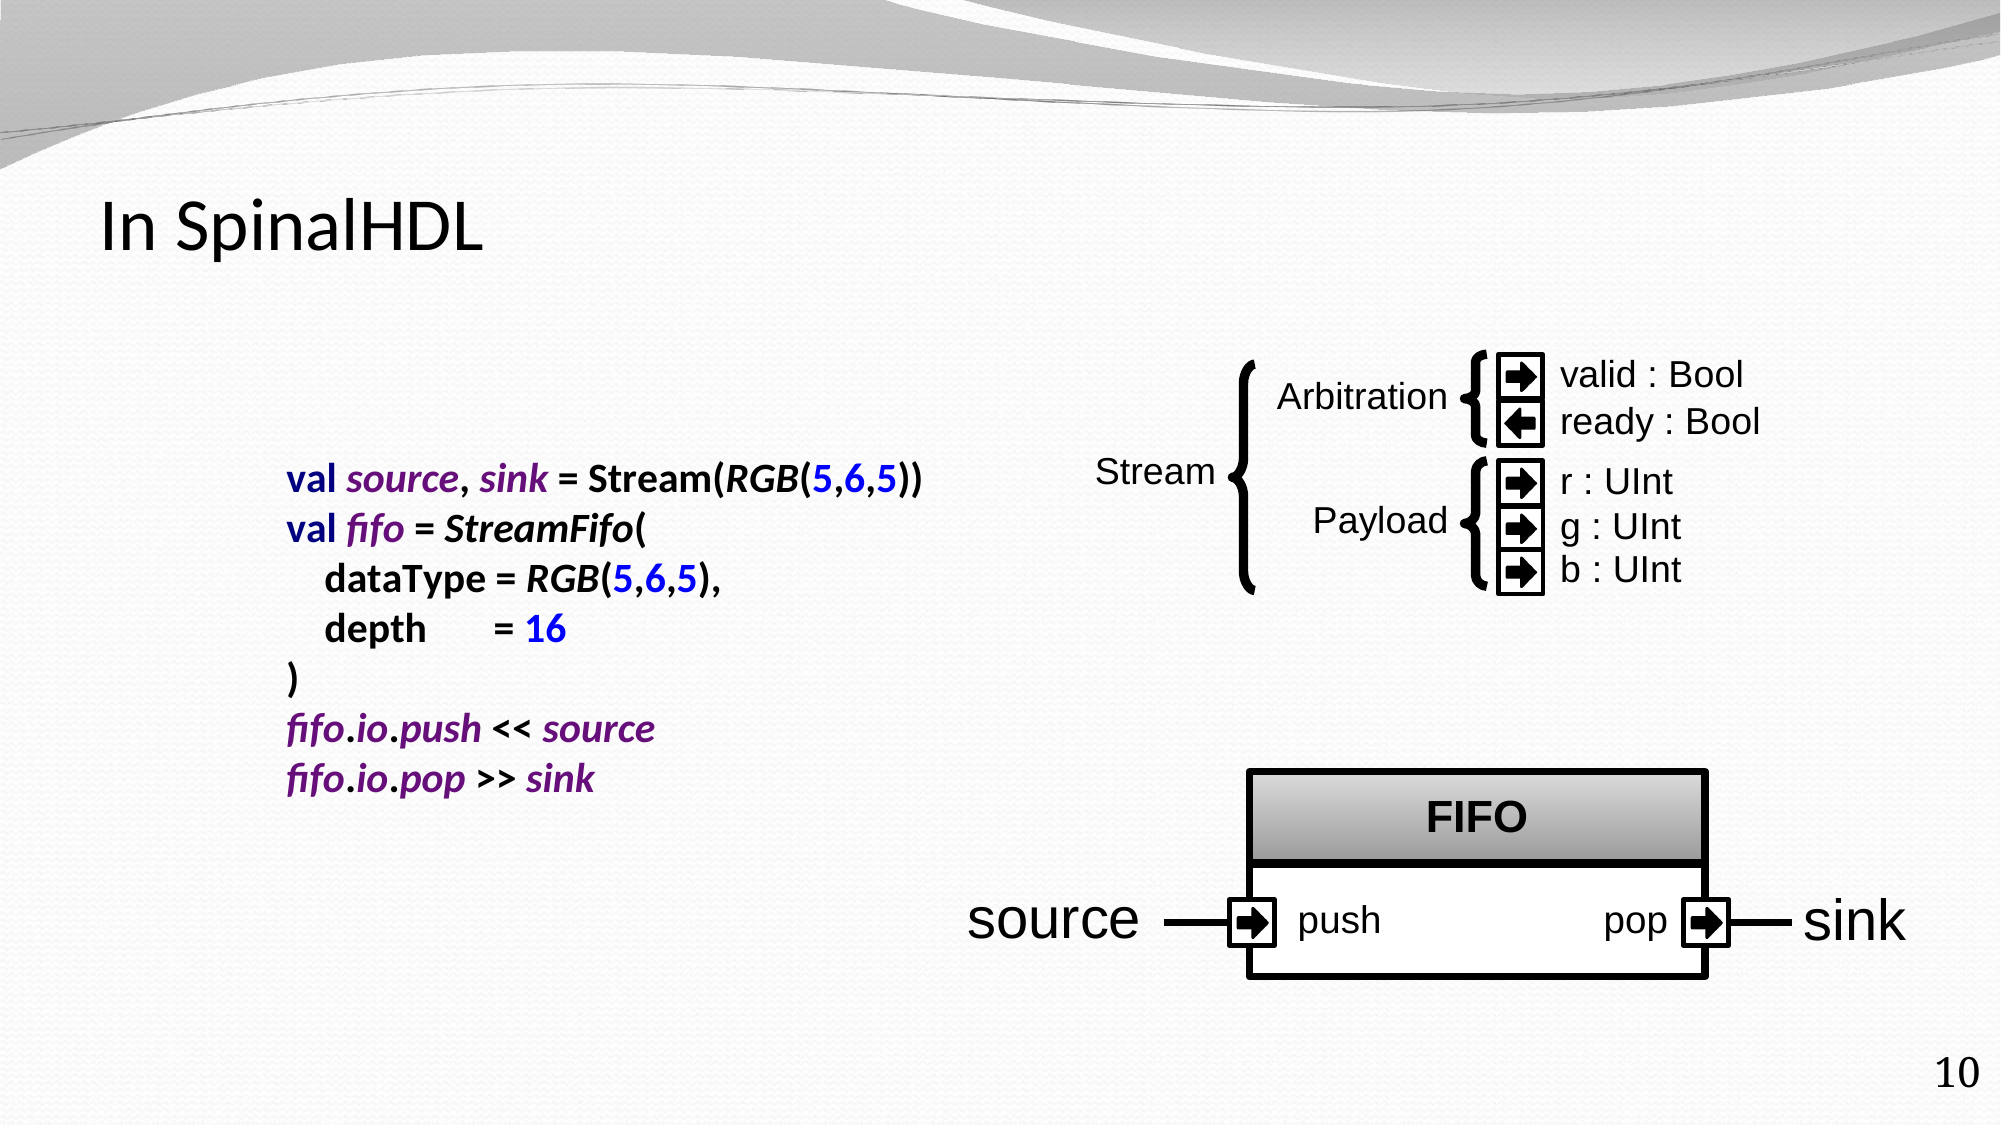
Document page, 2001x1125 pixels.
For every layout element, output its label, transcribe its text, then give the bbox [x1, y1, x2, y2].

picture [0, 0, 2001, 1125]
text_box val source, sink = Stream(RGB(5,6,5)) val fifo = StreamFifo( dataType = RGB(5,6,5), depth = 16 ) fifo.io.push << source fifo.io.pop >> sink [271, 442, 981, 863]
text_box <numéro> [1813, 1042, 1981, 1103]
title In SpinalHDL [99, 78, 1985, 266]
